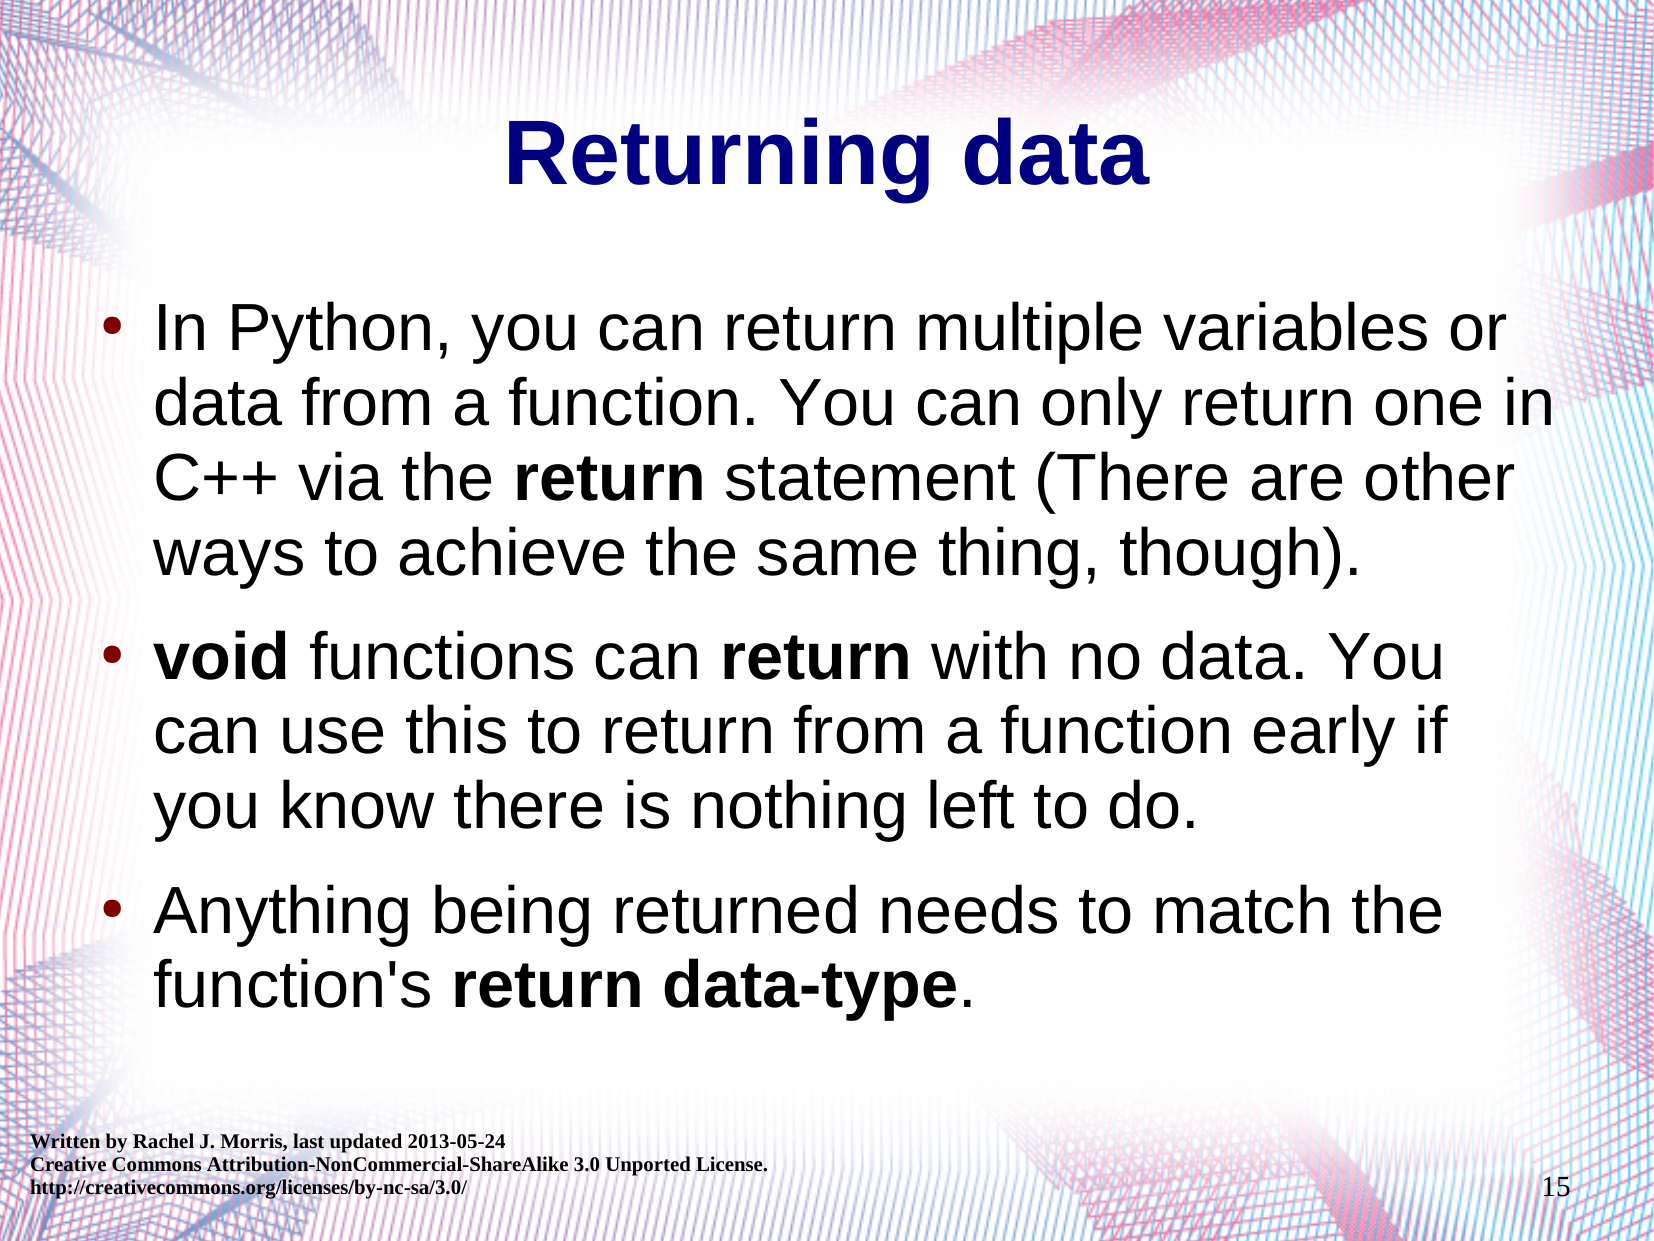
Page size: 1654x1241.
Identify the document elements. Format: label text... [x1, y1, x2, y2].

picture [0, 0, 1654, 1241]
title Returning data [82, 49, 1571, 257]
list In Python, you can return multiple variables or data from a function. You can only return one in C++ via the return statement (There are other ways to achieve the same thing, though). void functions can return with no data. You can use this to return from a function early if you know there is nothing left to do. Anything being returned needs to match the function's return data-type. [82, 290, 1571, 1023]
